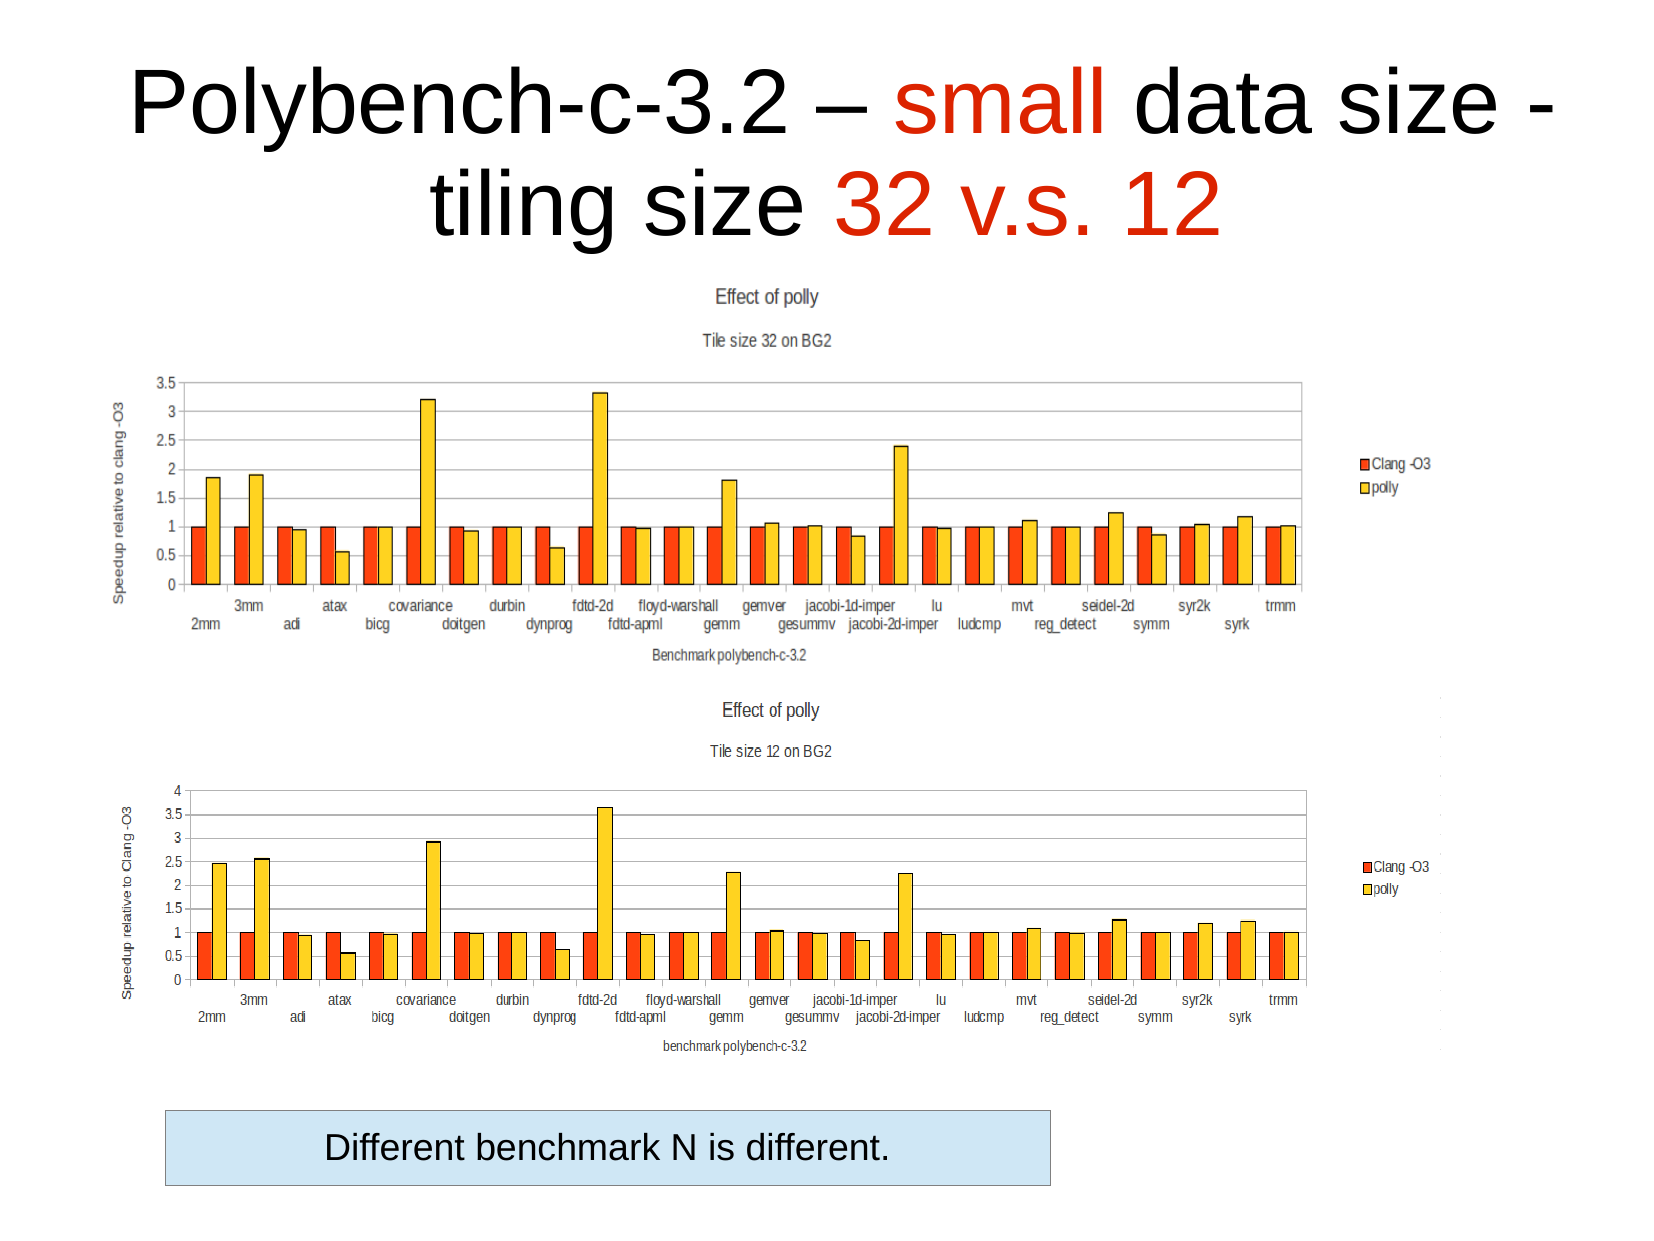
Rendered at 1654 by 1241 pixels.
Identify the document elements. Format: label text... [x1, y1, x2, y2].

picture [105, 278, 1441, 676]
text_box Different benchmark N is different. [165, 1110, 1051, 1186]
title Polybench-c-3.2 – small data size - tiling size 32 v.s. 12 [82, 49, 1571, 257]
picture [105, 693, 1441, 1066]
